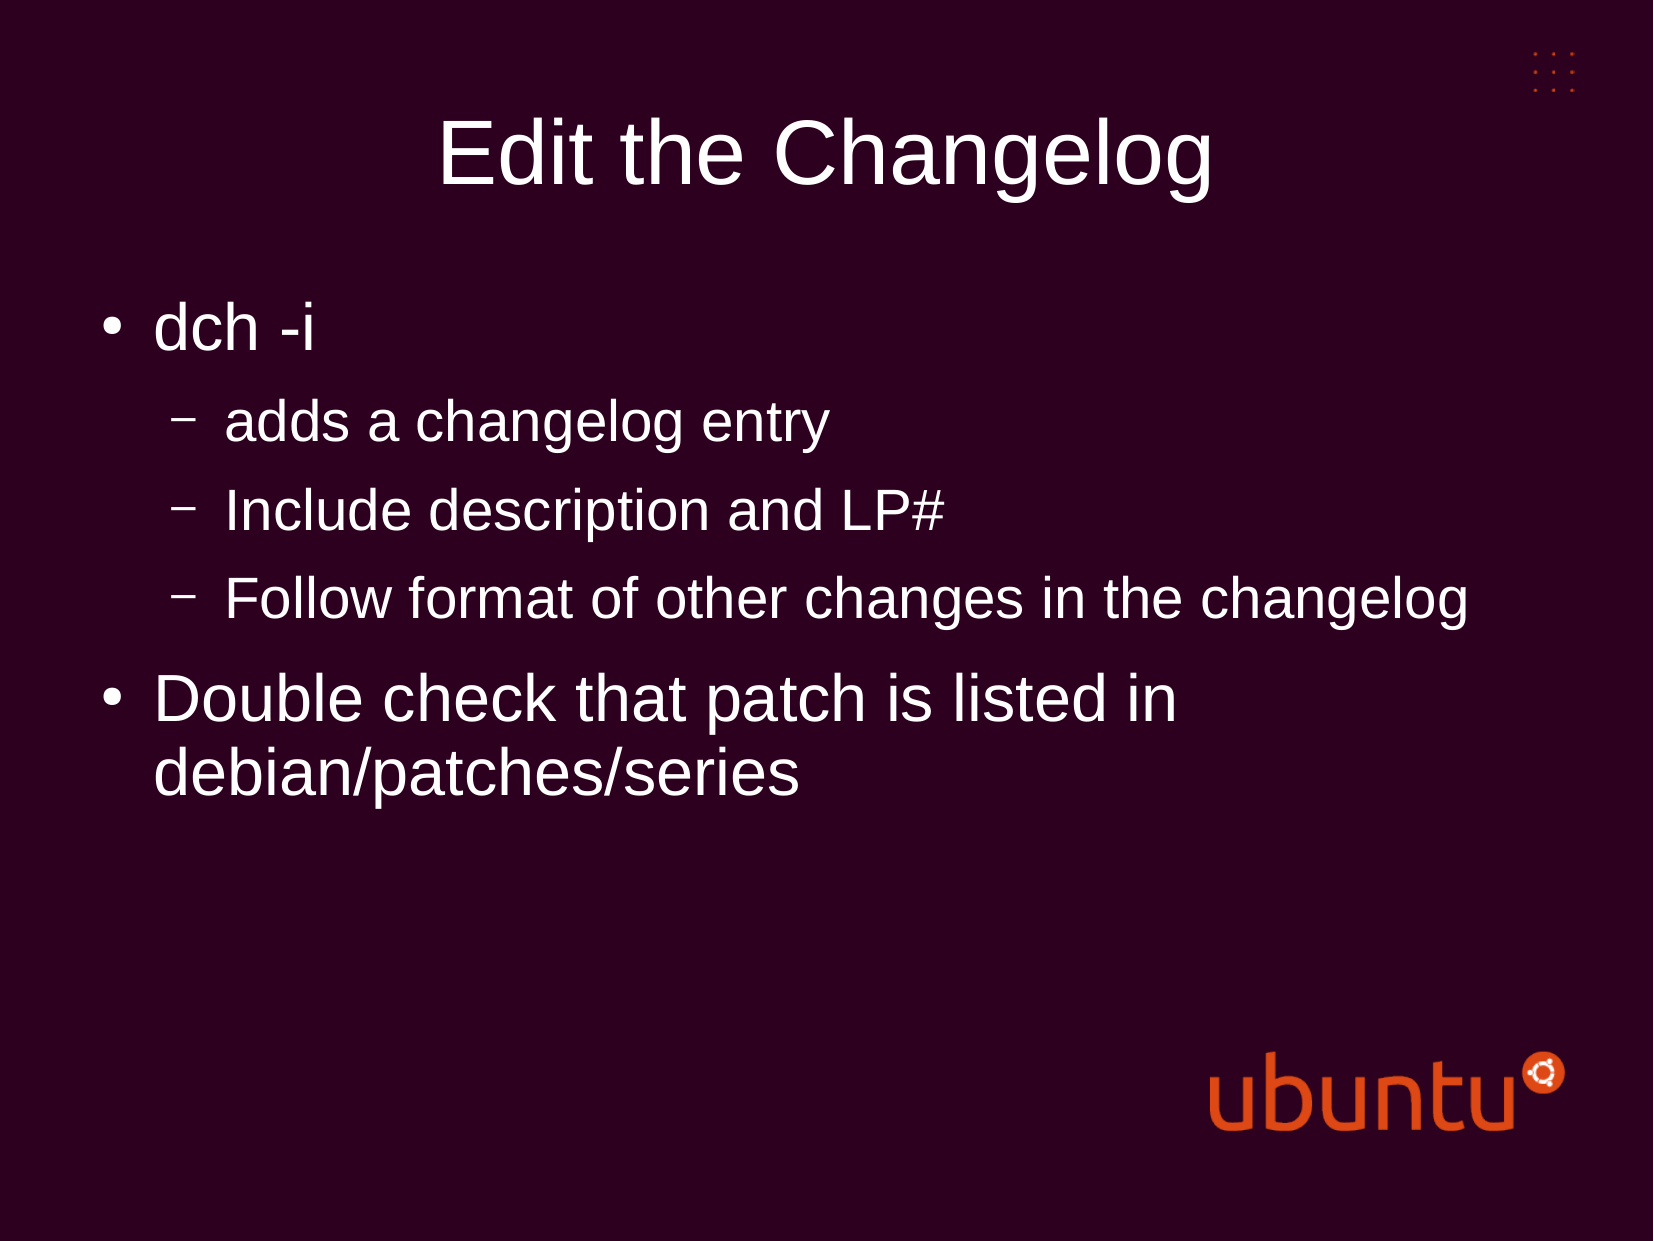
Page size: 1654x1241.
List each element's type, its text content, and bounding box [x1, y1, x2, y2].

picture [1571, 49, 1575, 94]
title Edit the Changelog [82, 49, 1571, 257]
picture [1121, 960, 1653, 1223]
list dch -i adds a changelog entry Include description and LP# Follow format of other changes in the changelog Double check that patch is listed in debian/patches/series [82, 290, 1571, 1010]
